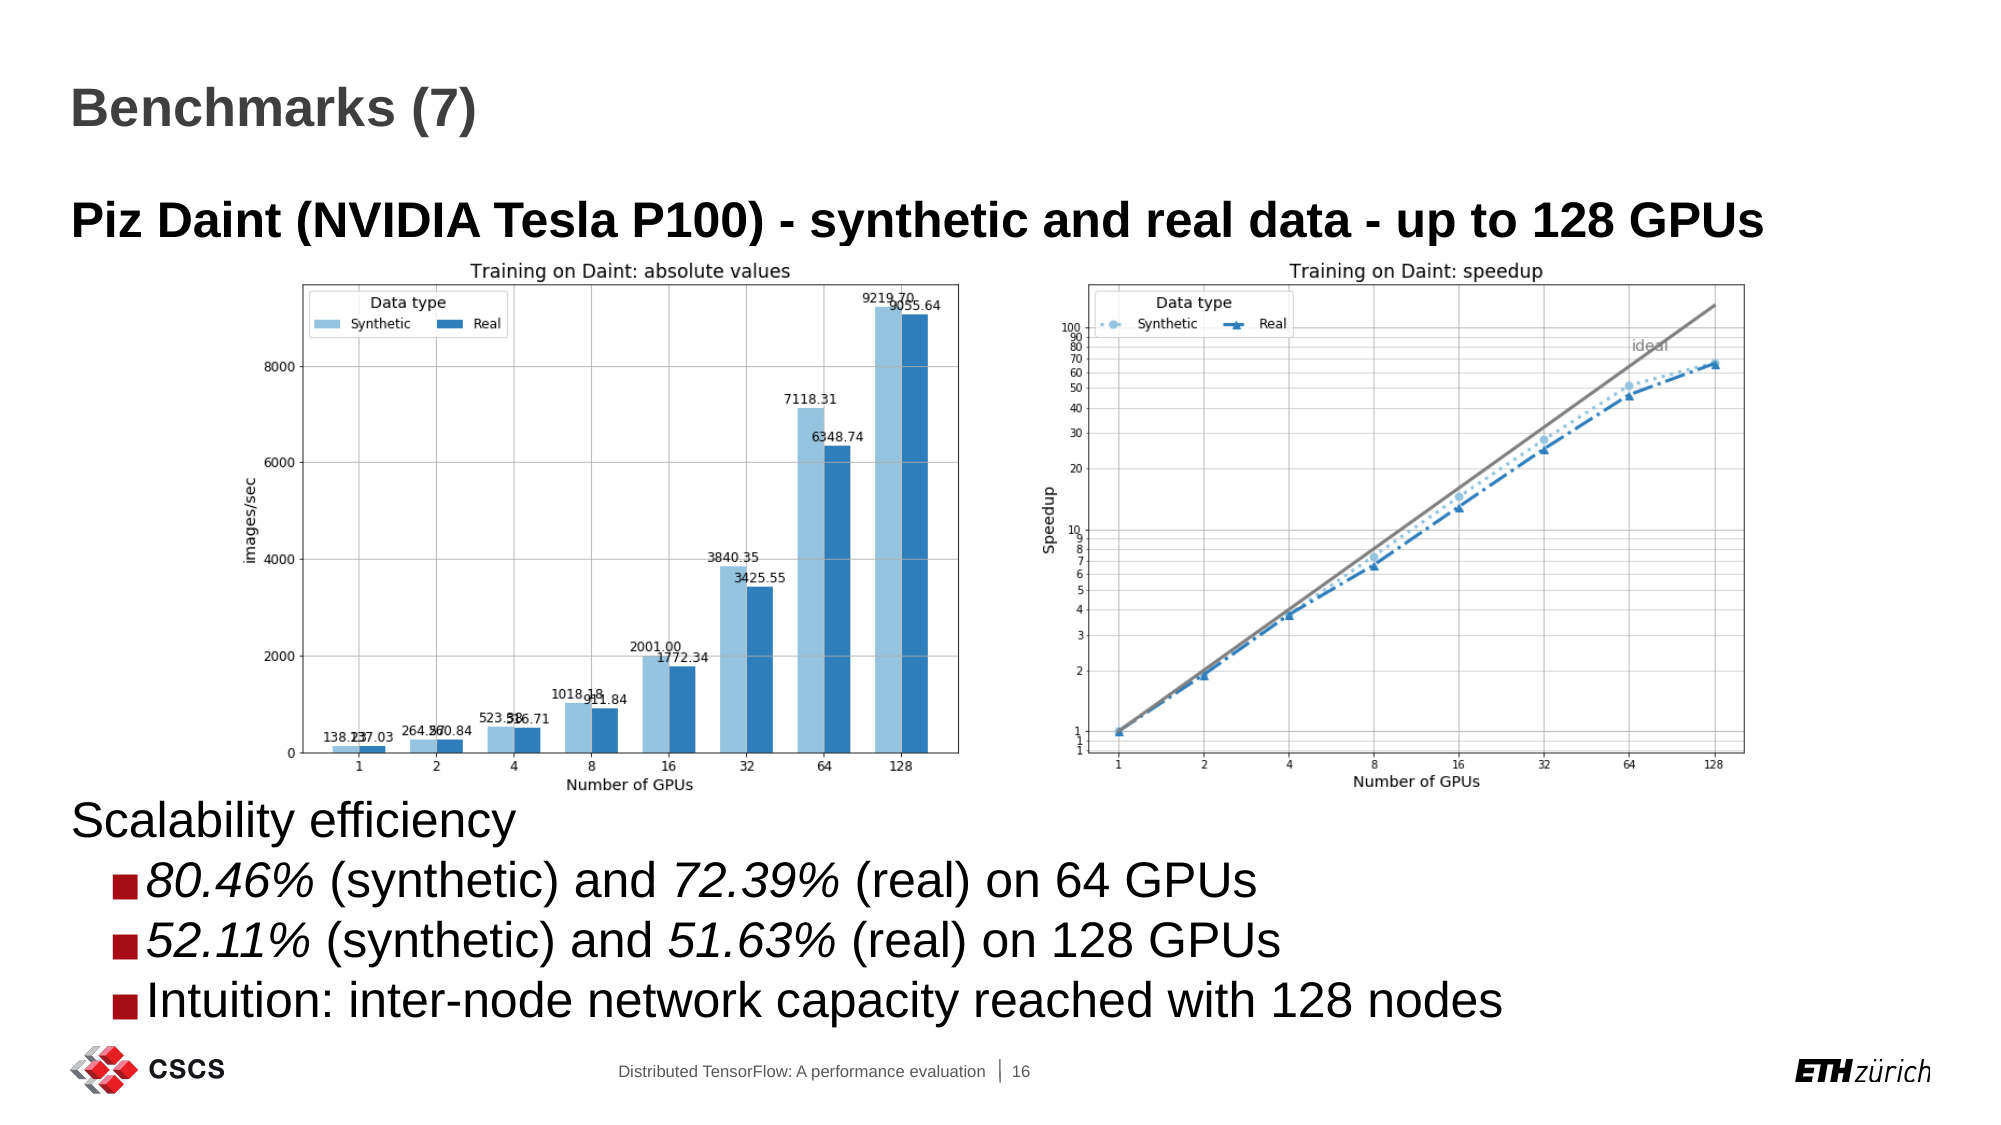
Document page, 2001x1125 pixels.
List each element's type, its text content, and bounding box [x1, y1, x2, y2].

picture [57, 1033, 236, 1106]
picture [70, 246, 1930, 793]
footer Distributed TensorFlow: A performance evaluation [322, 1059, 998, 1083]
title Benchmarks (7) [70, 7, 1930, 149]
list Piz Daint (NVIDIA Tesla P100) - synthetic and real data - up to 128 GPUs Scalability efficiency 80.46% (synthetic) and 72.39% (real) on 64 GPUs 52.11% (synthetic) and 51.63% (real) on 128 GPUs Intuition: inter-node network capacity reached with 128 nodes [70, 793, 1930, 1022]
picture [1795, 1059, 1930, 1082]
list Piz Daint (NVIDIA Tesla P100) - synthetic and real data - up to 128 GPUs Scalability efficiency 80.46% (synthetic) and 72.39% (real) on 64 GPUs 52.11% (synthetic) and 51.63% (real) on 128 GPUs Intuition: inter-node network capacity reached with 128 nodes [70, 178, 1930, 246]
slide_number <number> [999, 1059, 1063, 1083]
